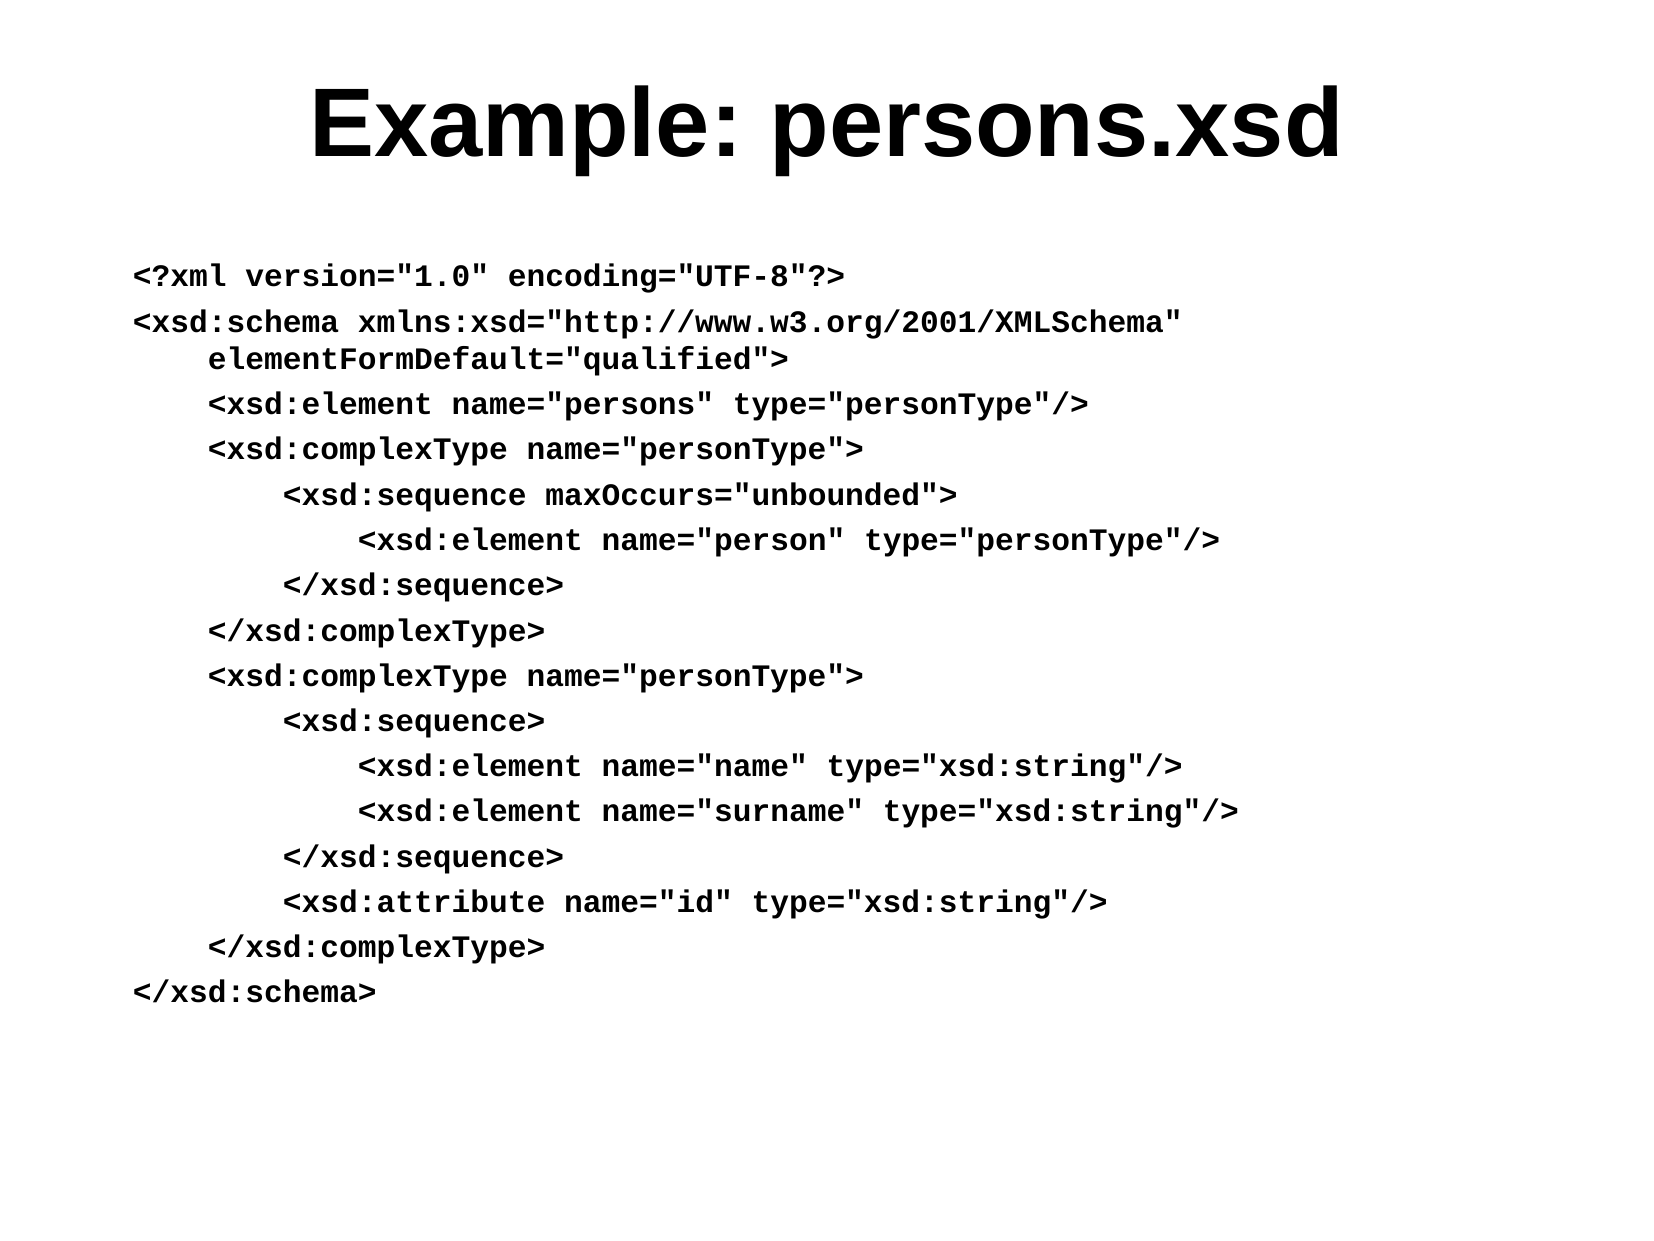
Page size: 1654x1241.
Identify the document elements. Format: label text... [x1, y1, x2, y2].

text_box <?xml version="1.0" encoding="UTF-8"?> <xsd:schema xmlns:xsd="http://www.w3.org/2001/XMLSchema" elementFormDefault="qualified"> <xsd:element name="persons" type="personType"/> <xsd:complexType name="personType"> <xsd:sequence maxOccurs="unbounded"> <xsd:element name="person" type="personType"/> </xsd:sequence> </xsd:complexType> <xsd:complexType name="personType"> <xsd:sequence> <xsd:element name="name" type="xsd:string"/> <xsd:element name="surname" type="xsd:string"/> </xsd:sequence> <xsd:attribute name="id" type="xsd:string"/> </xsd:complexType> </xsd:schema> [118, 247, 1571, 1017]
title Example: persons.xsd [82, 49, 1571, 196]
